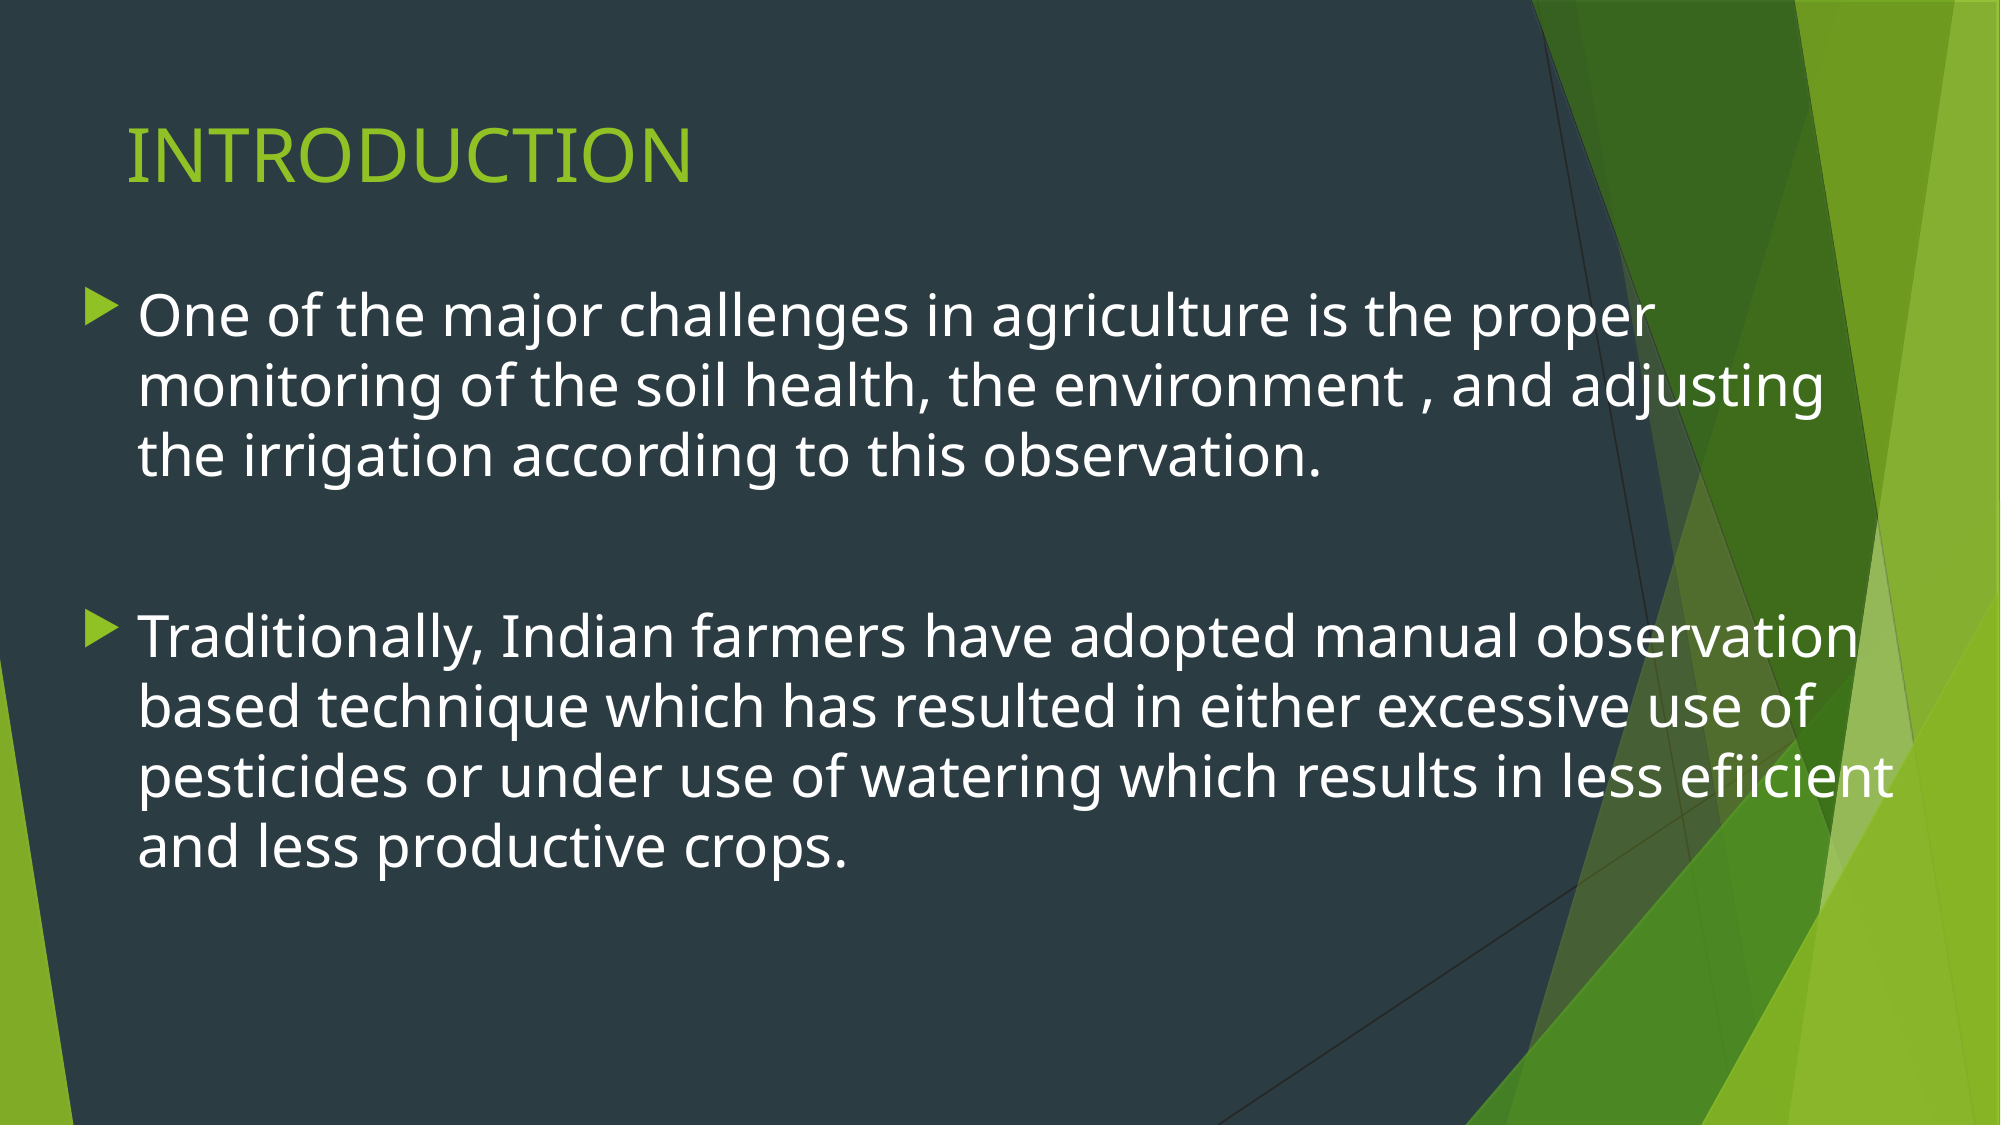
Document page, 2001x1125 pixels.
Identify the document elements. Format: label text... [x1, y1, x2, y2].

title INTRODUCTION [111, 99, 1522, 270]
list One of the major challenges in agriculture is the proper monitoring of the soil health, the environment , and adjusting the irrigation according to this observation. Traditionally, Indian farmers have adopted manual observation based technique which has resulted in either excessive use of pesticides or under use of watering which results in less efiicient and less productive crops. [65, 270, 1935, 907]
